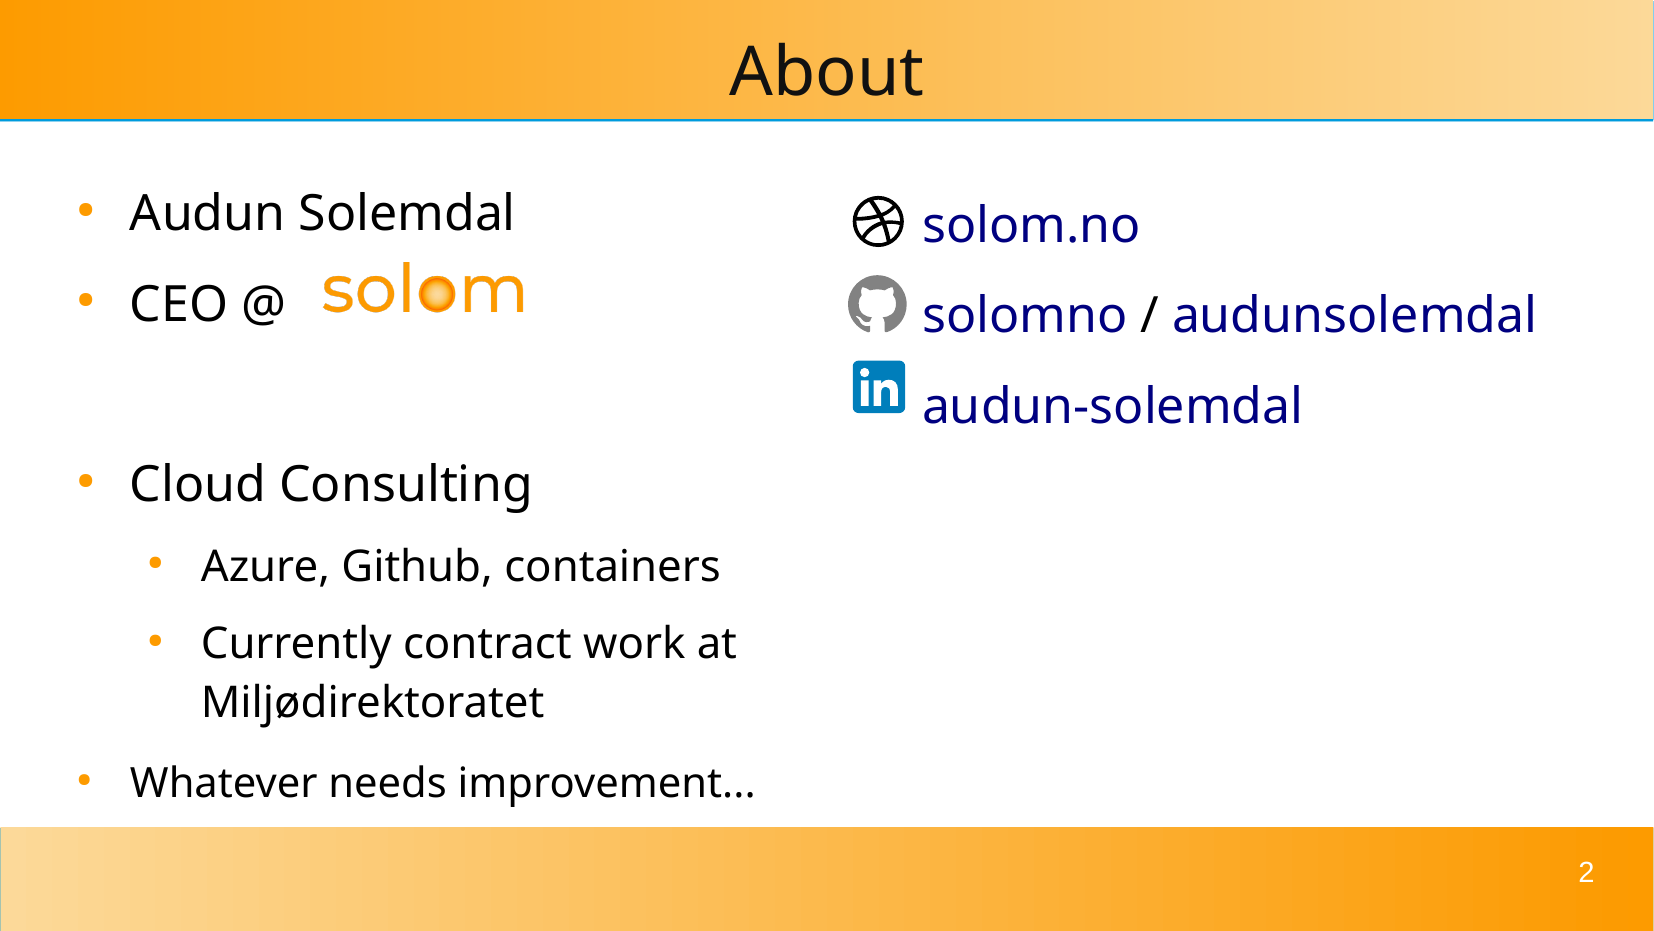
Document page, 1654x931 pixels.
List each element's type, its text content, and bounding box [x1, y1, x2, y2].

picture [861, 369, 868, 376]
picture [312, 256, 538, 322]
list solom.no solomno / audunsolemdal audun-solemdal [851, 188, 1601, 780]
picture [874, 380, 897, 405]
title About [59, 26, 1595, 111]
picture [845, 271, 910, 336]
picture [851, 194, 905, 249]
picture [861, 381, 868, 405]
list Audun Solemdal CEO @ Cloud Consulting Azure, Github, containers Currently contract work at Miljødirektoratet Whatever needs improvement... [59, 177, 857, 768]
